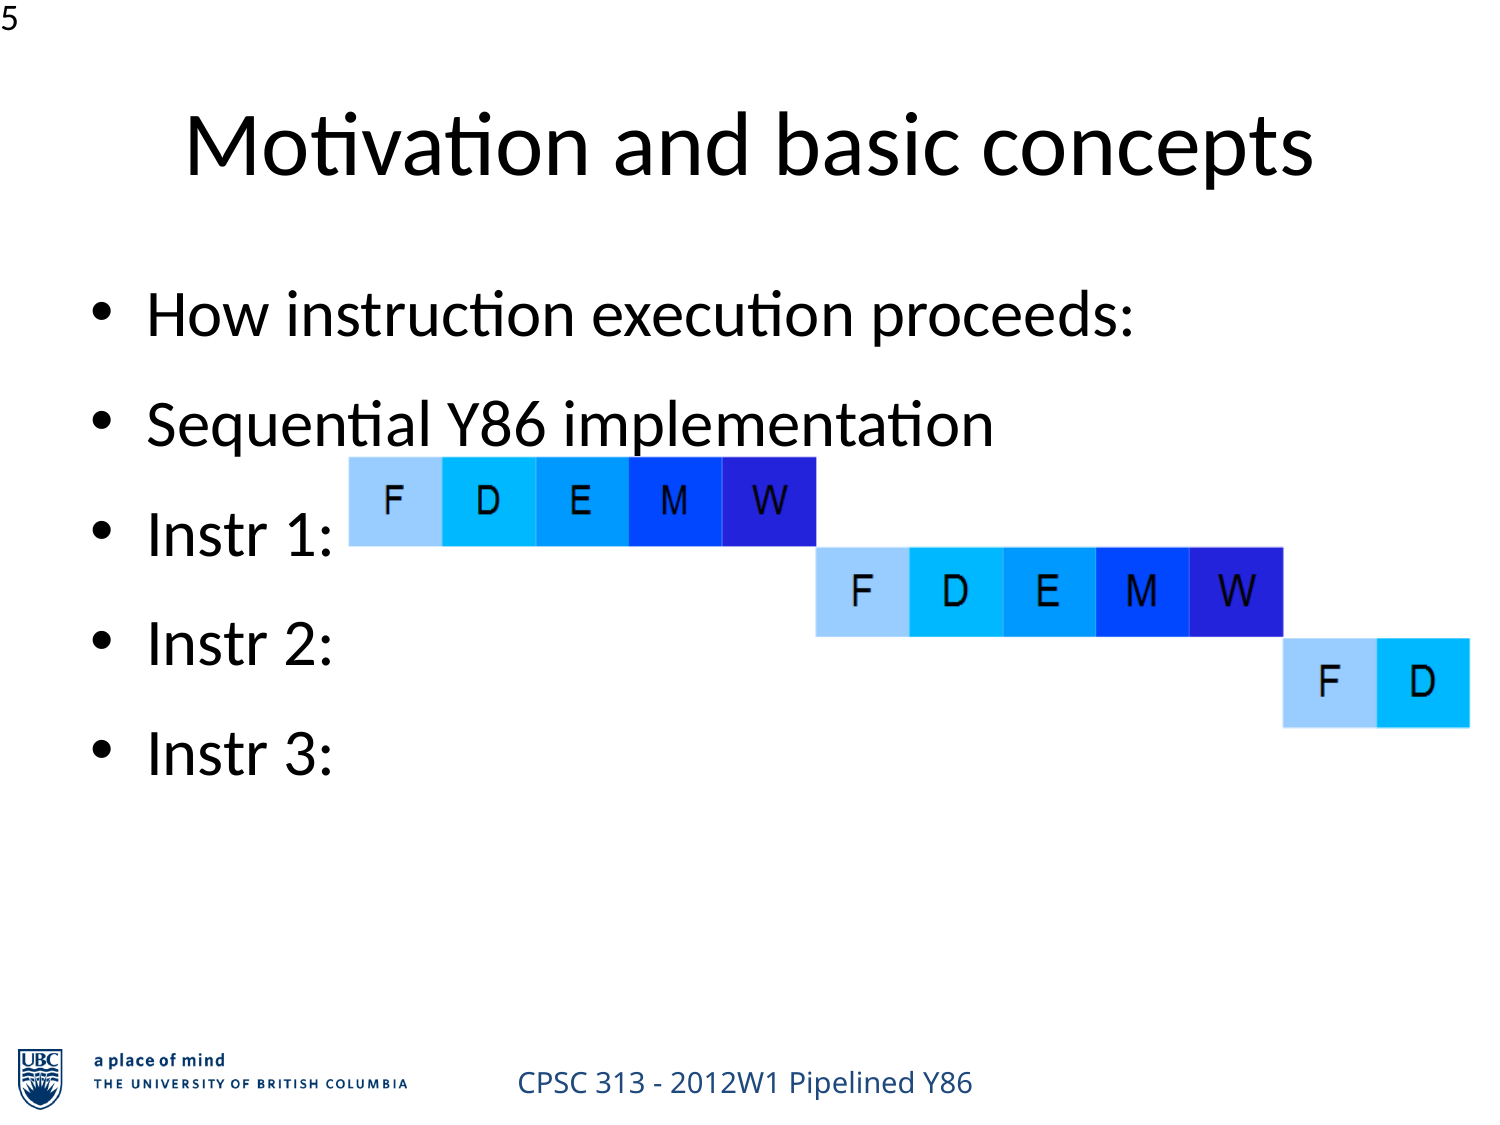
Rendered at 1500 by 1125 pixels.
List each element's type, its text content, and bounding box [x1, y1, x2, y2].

list How instruction execution proceeds: Sequential Y86 implementation Instr 1: Instr 2: Instr 3: [75, 262, 1425, 1005]
title Motivation and basic concepts [75, 45, 1425, 233]
picture [18, 1049, 407, 1110]
picture [348, 456, 1471, 729]
